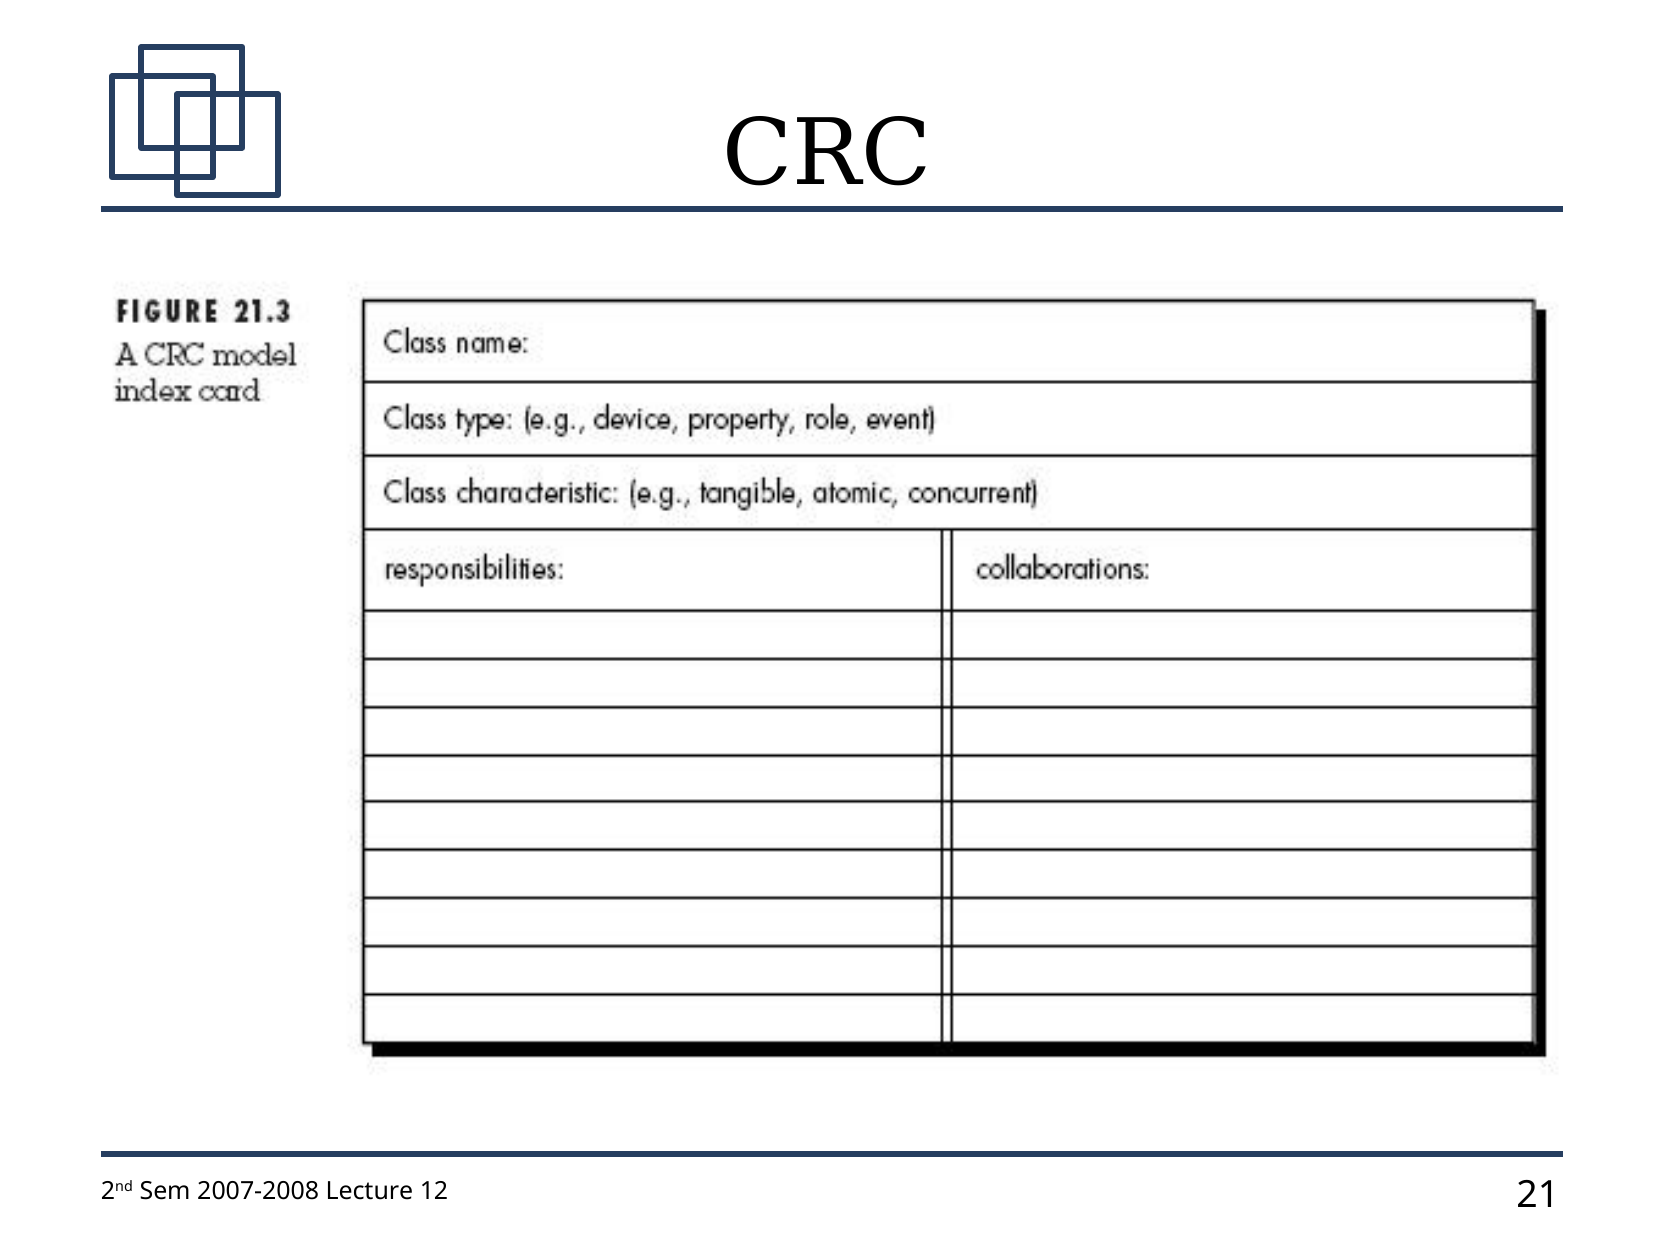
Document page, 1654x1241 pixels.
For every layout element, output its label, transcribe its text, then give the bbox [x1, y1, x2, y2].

title CRC [82, 49, 1571, 257]
picture [75, 262, 1576, 1088]
